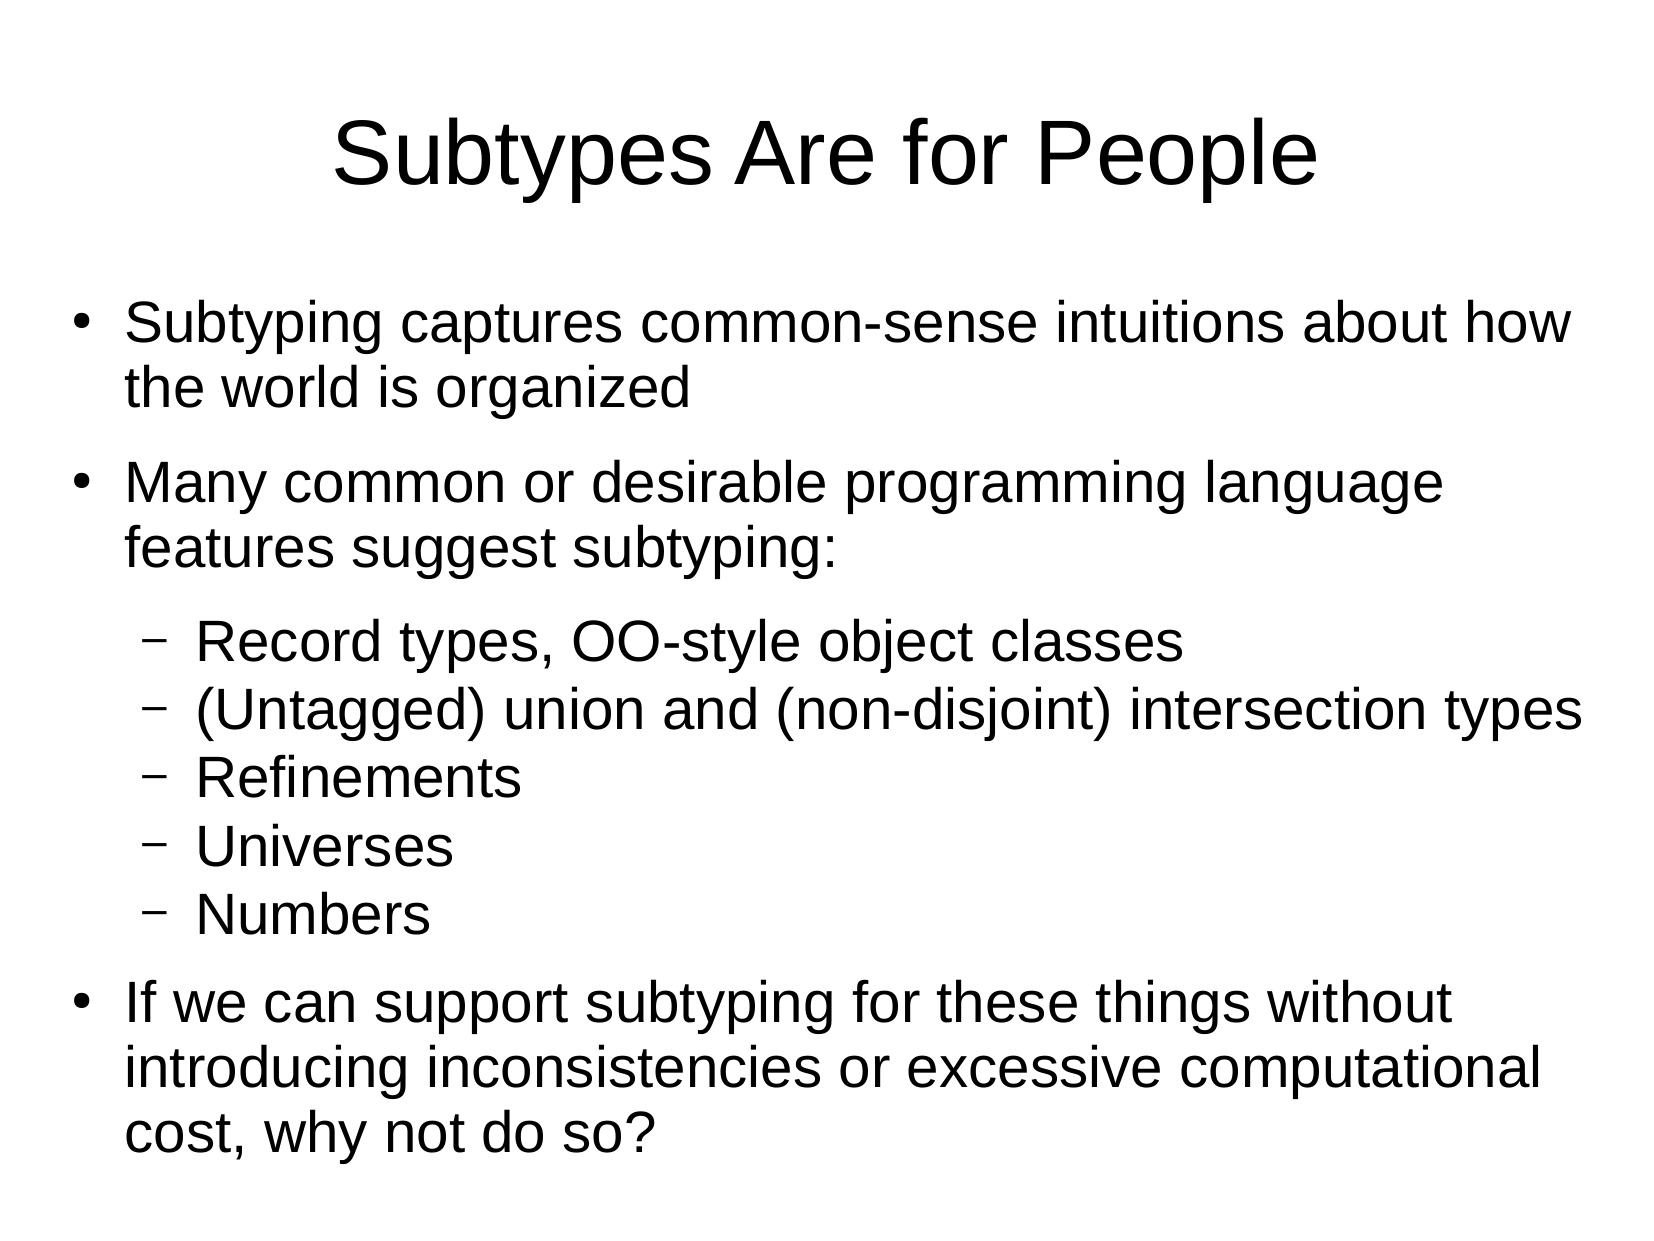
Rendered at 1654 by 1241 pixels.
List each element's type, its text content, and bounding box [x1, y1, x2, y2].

list Subtyping captures common-sense intuitions about how the world is organized Many common or desirable programming language features suggest subtyping: Record types, OO-style object classes (Untagged) union and (non-disjoint) intersection types Refinements Universes Numbers If we can support subtyping for these things without introducing inconsistencies or excessive computational cost, why not do so? [53, 290, 1592, 1228]
title Subtypes Are for People [82, 49, 1571, 257]
